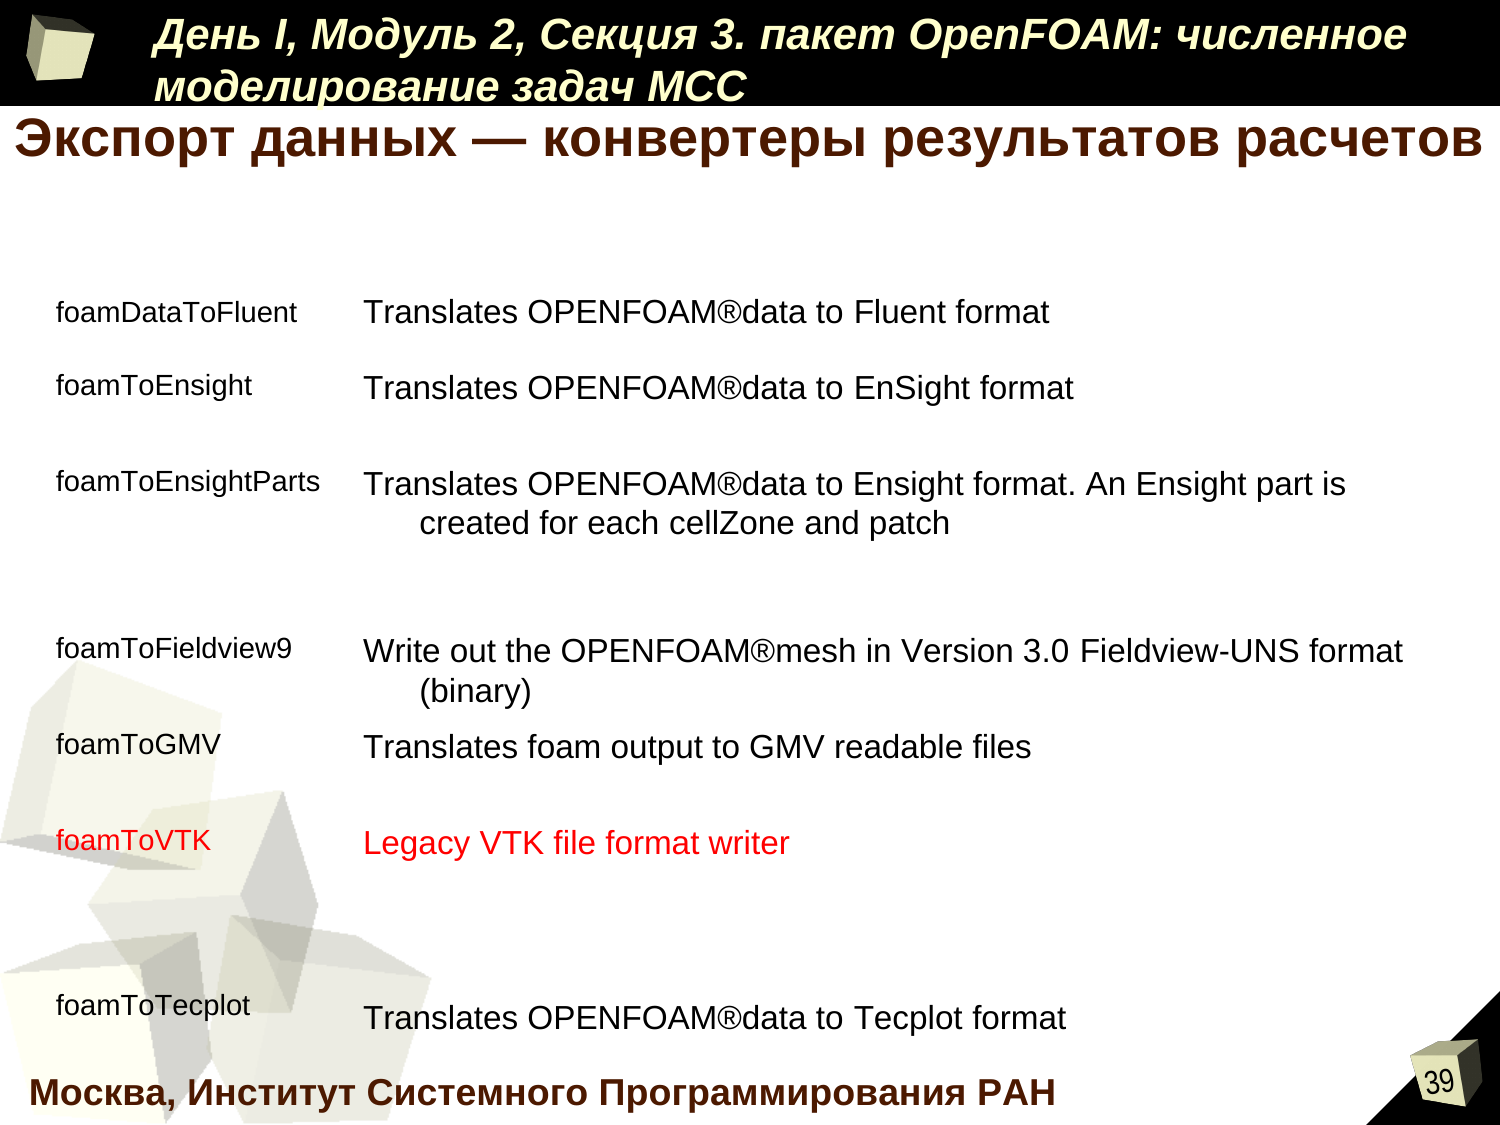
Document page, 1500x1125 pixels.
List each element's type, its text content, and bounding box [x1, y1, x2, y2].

table_cell Write out the OPENFOAM®mesh in Version 3.0 Fieldview-UNS format (binary) [348, 622, 1471, 717]
text_box Экспорт данных — конвертеры результатов расчетов [0, 94, 1500, 175]
table_cell foamToFieldview9 [41, 622, 348, 717]
table_cell foamToGMV [41, 717, 348, 813]
table_cell foamToEnsight [41, 358, 348, 454]
table_cell Translates foam output to GMV readable files [348, 717, 1471, 813]
table_header Translates OPENFOAM®data to Fluent format [348, 262, 1471, 358]
table_cell foamToTecplot [41, 909, 348, 1044]
table_cell Legacy VTK file format writer [348, 813, 1471, 909]
picture [423, 1088, 433, 1102]
table_header foamDataToFluent [41, 262, 348, 358]
table_cell foamToVTK [41, 813, 348, 909]
table_cell Translates OPENFOAM®data to EnSight format [348, 358, 1471, 454]
table_cell Translates OPENFOAM®data to Ensight format. An Ensight part is created for each cellZone and patch [348, 454, 1471, 622]
table_cell foamToEnsightParts [41, 454, 348, 622]
table_cell Translates OPENFOAM®data to Tecplot format [348, 909, 1471, 1044]
picture [0, 659, 433, 1125]
